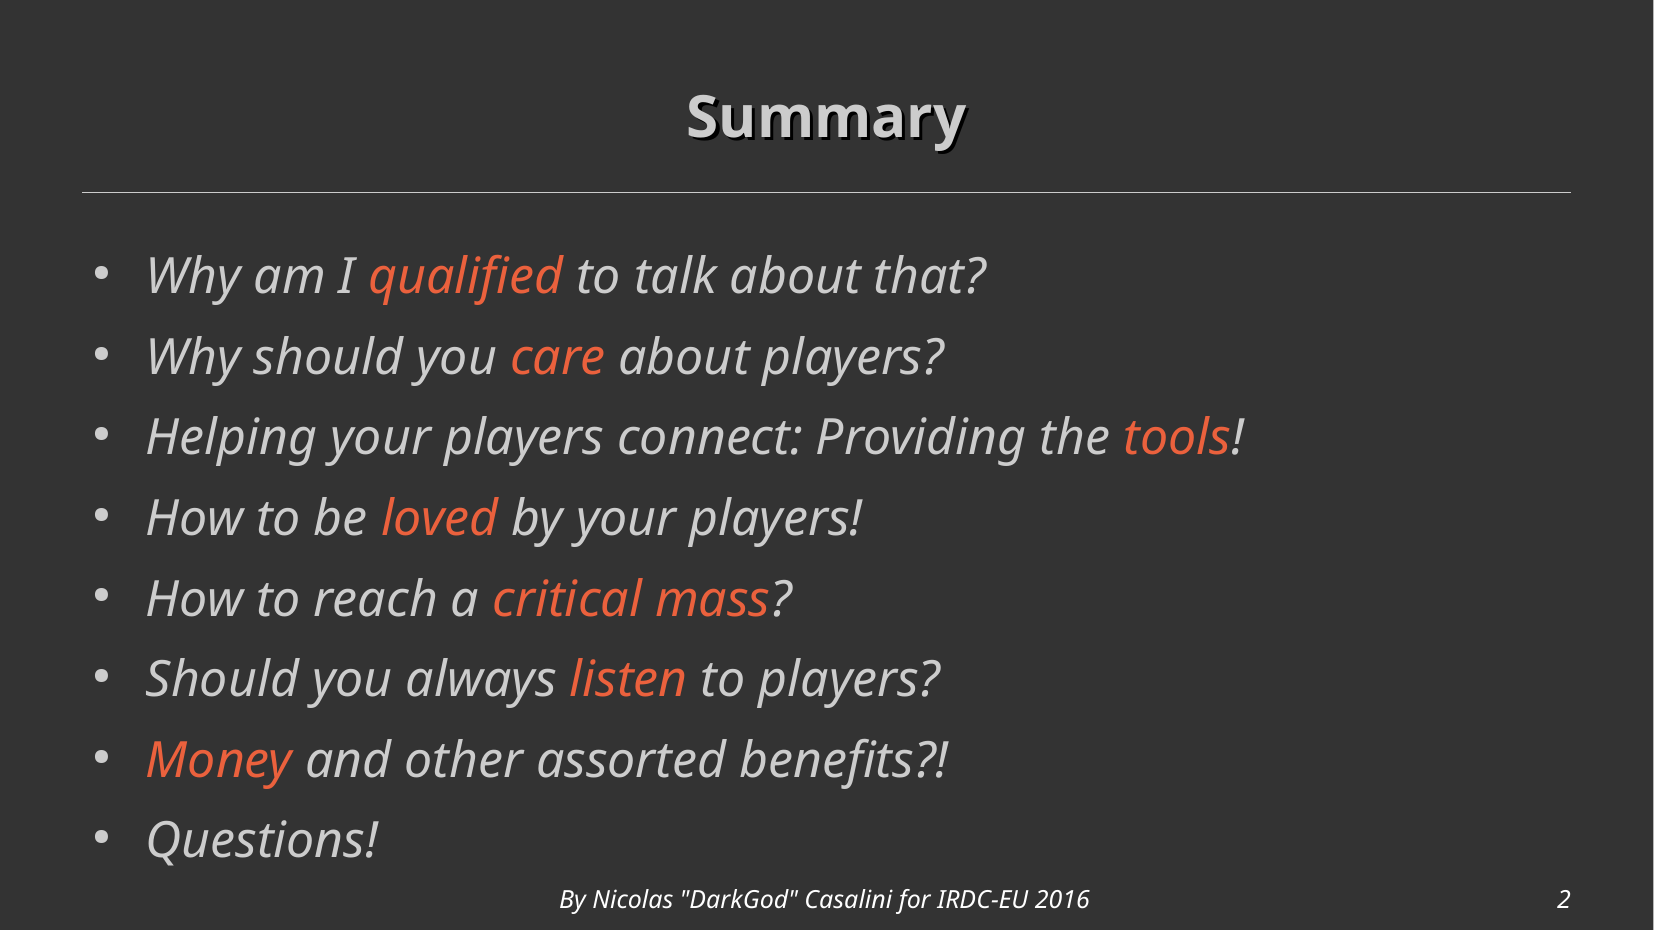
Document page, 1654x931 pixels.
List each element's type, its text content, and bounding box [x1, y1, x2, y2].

title Summary [82, 37, 1571, 193]
list Why am I qualified to talk about that? Why should you care about players? Helping your players connect: Providing the tools! How to be loved by your players! How to reach a critical mass? Should you always listen to players? Money and other assorted benefits?! Questions! [75, 240, 1564, 931]
